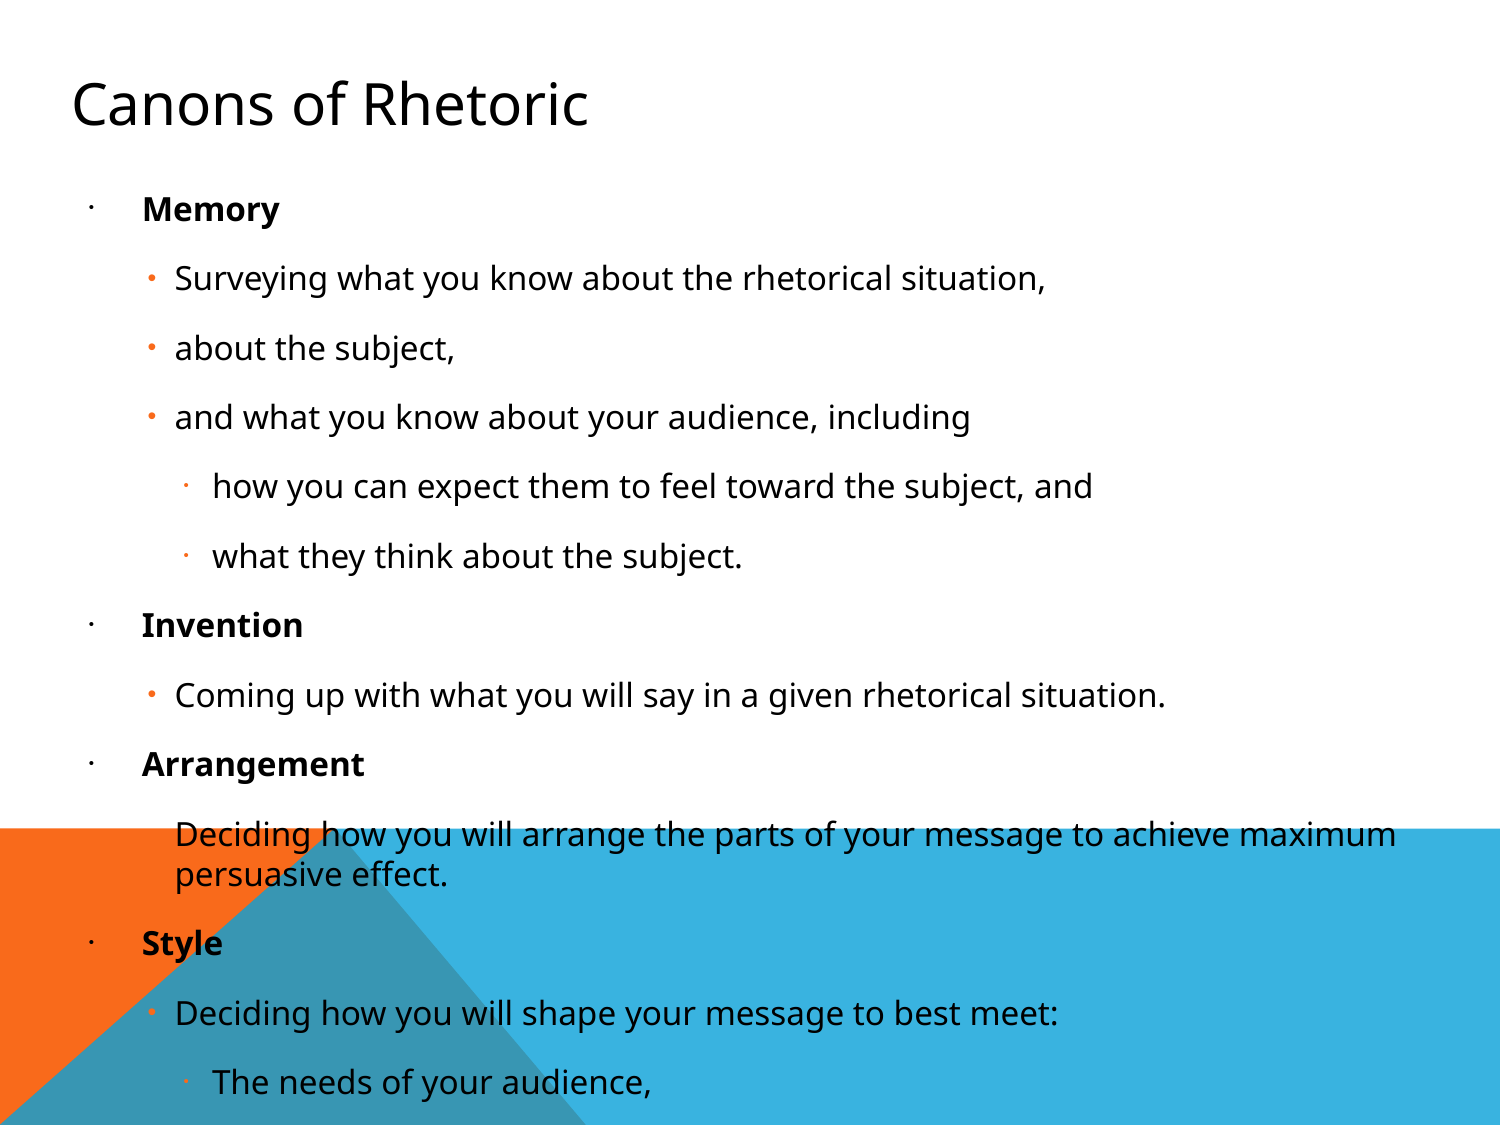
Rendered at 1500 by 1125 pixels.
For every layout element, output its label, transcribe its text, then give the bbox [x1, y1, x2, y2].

list Memory Surveying what you know about the rhetorical situation, about the subject, and what you know about your audience, including how you can expect them to feel toward the subject, and what they think about the subject. Invention Coming up with what you will say in a given rhetorical situation. Arrangement Deciding how you will arrange the parts of your message to achieve maximum persuasive effect. Style Deciding how you will shape your message to best meet: The needs of your audience, The conventions of the genre/situation. Delivery Deciding how you will choose to deliver your message to your audience: Format Content Design [56, 180, 1459, 815]
title Canons of Rhetoric [56, 60, 1459, 150]
